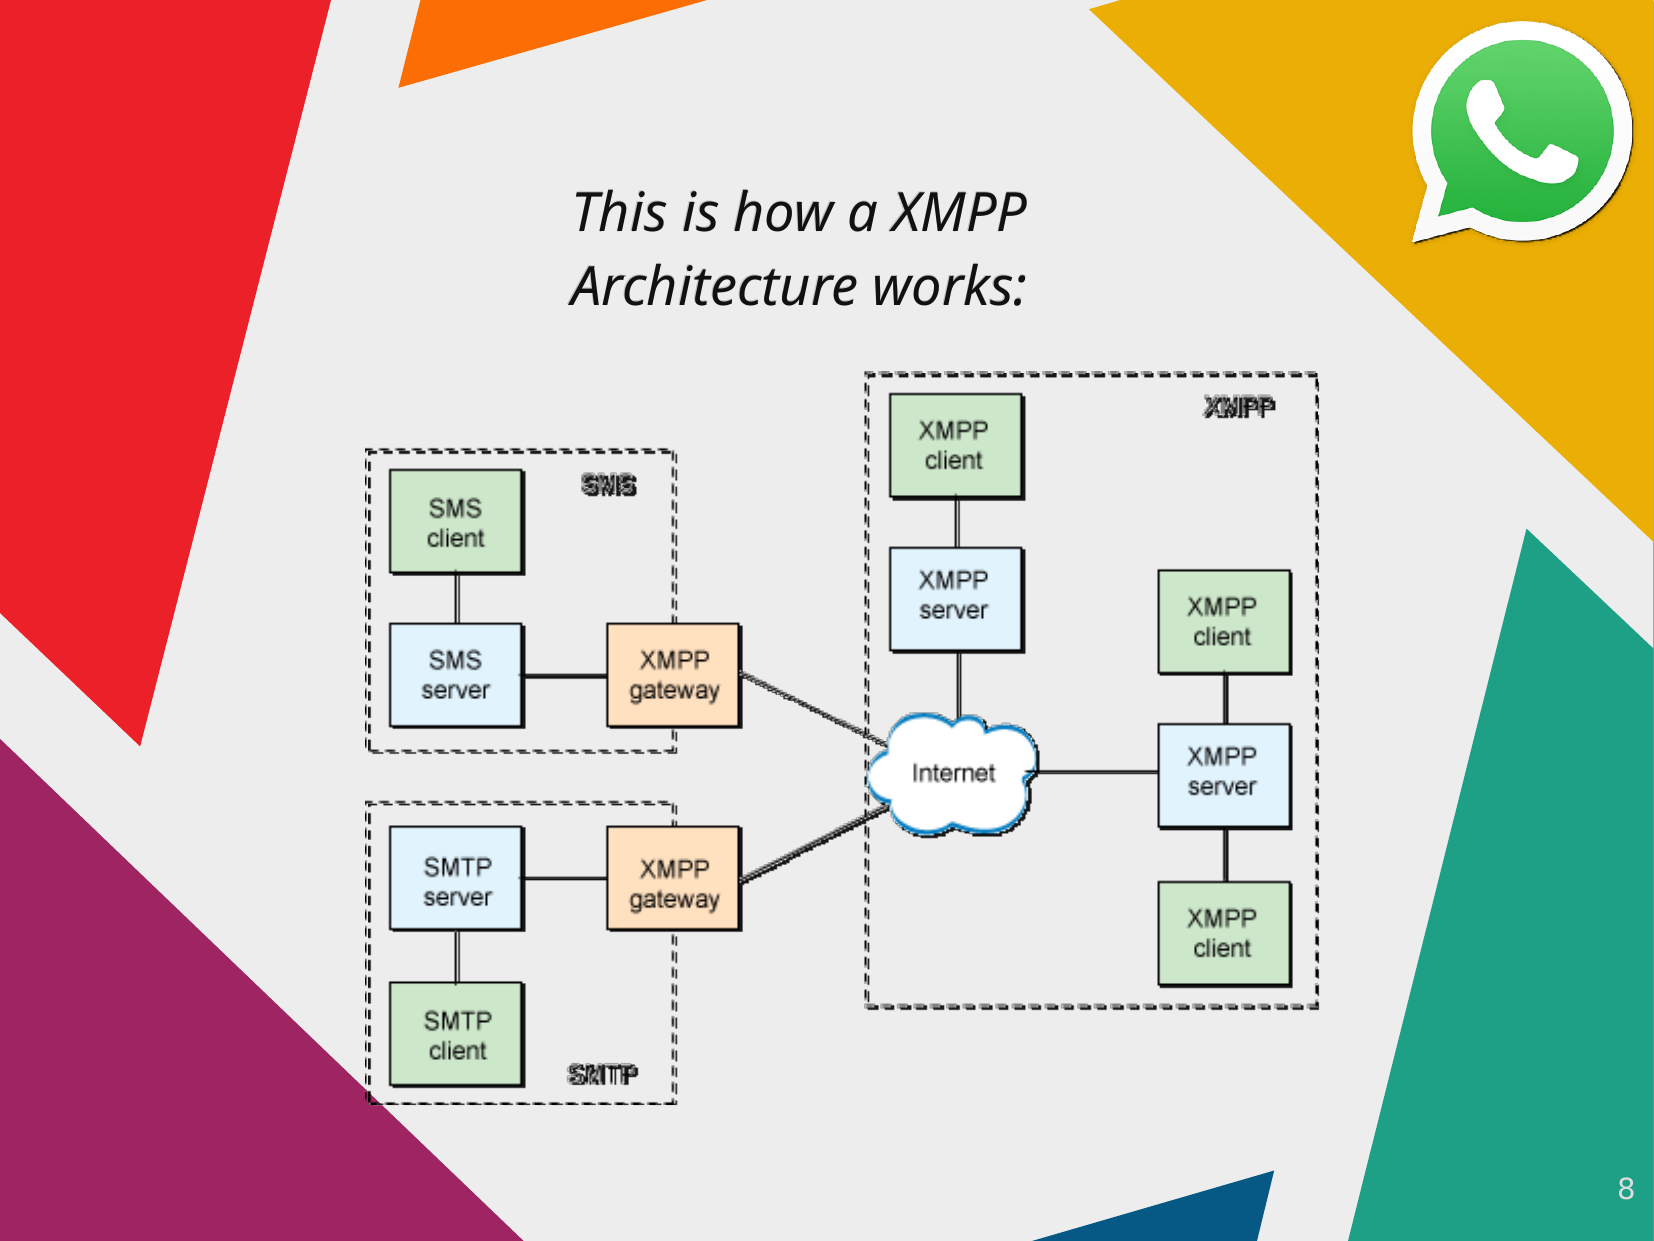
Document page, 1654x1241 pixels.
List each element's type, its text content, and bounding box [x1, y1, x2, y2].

picture [365, 371, 1318, 1105]
picture [1231, 0, 1654, 317]
text_box This is how a XMPP Architecture works: [427, 166, 1173, 341]
